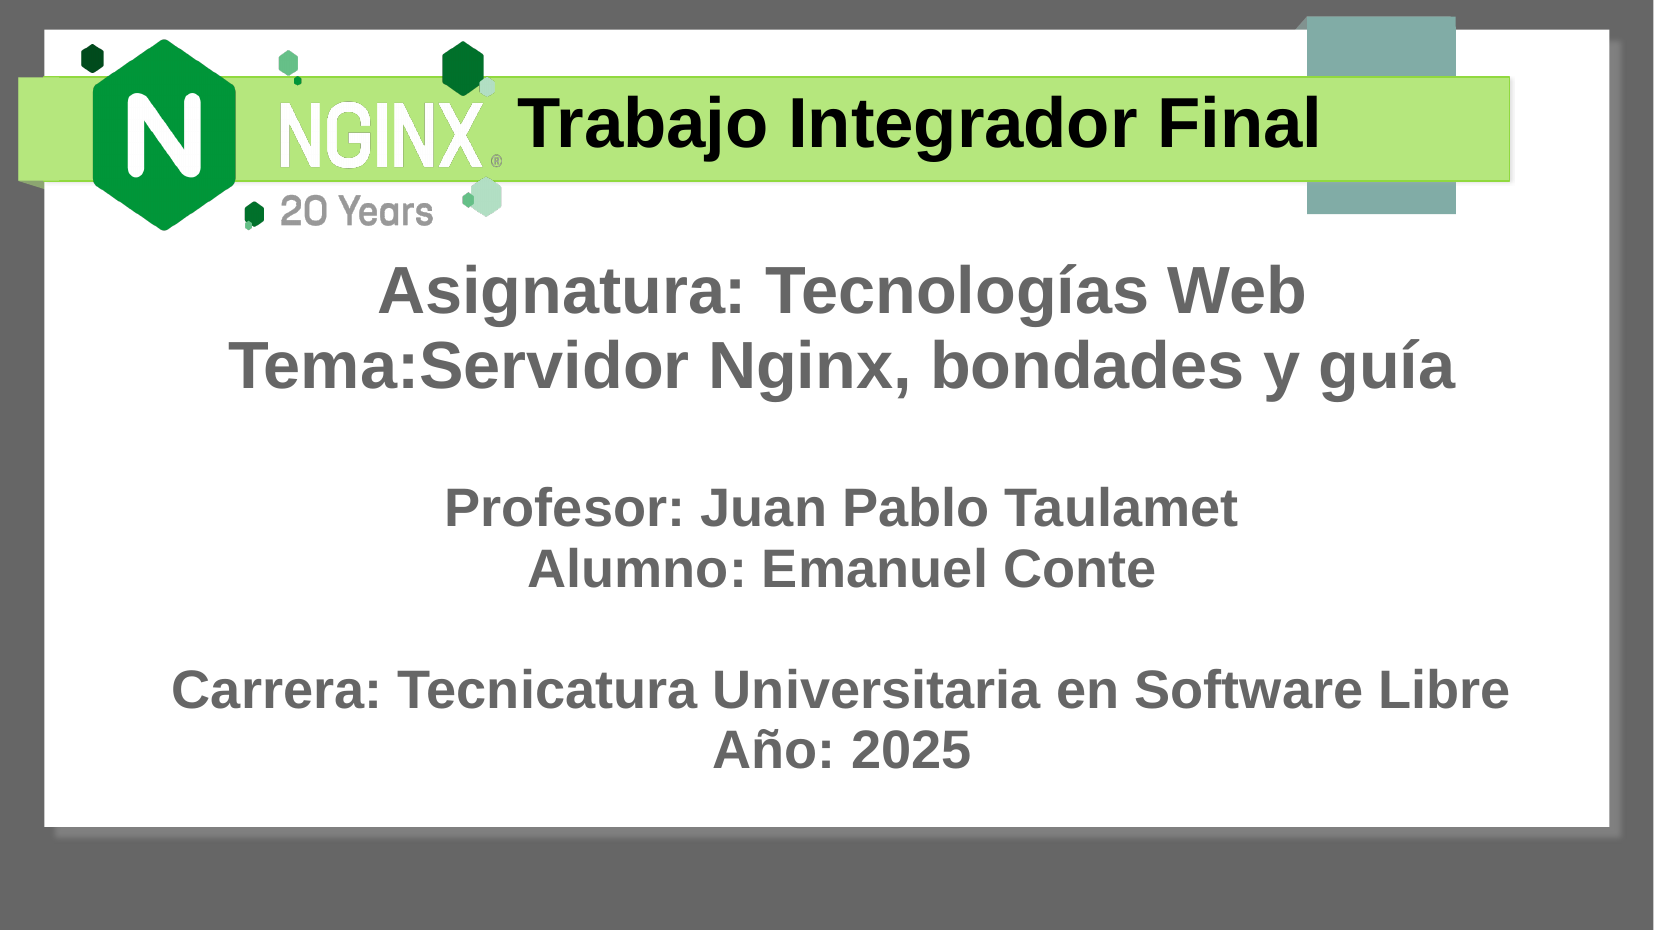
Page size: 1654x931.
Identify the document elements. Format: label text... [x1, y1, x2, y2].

subtitle Asignatura: Tecnologías Web Tema:Servidor Nginx, bondades y guía Profesor: Juan Pablo Taulamet Alumno: Emanuel Conte Carrera: Tecnicatura Universitaria en Software Libre Año: 2025 [74, 221, 1611, 813]
title Trabajo Integrador Final [517, 38, 1611, 207]
picture [74, 37, 502, 237]
